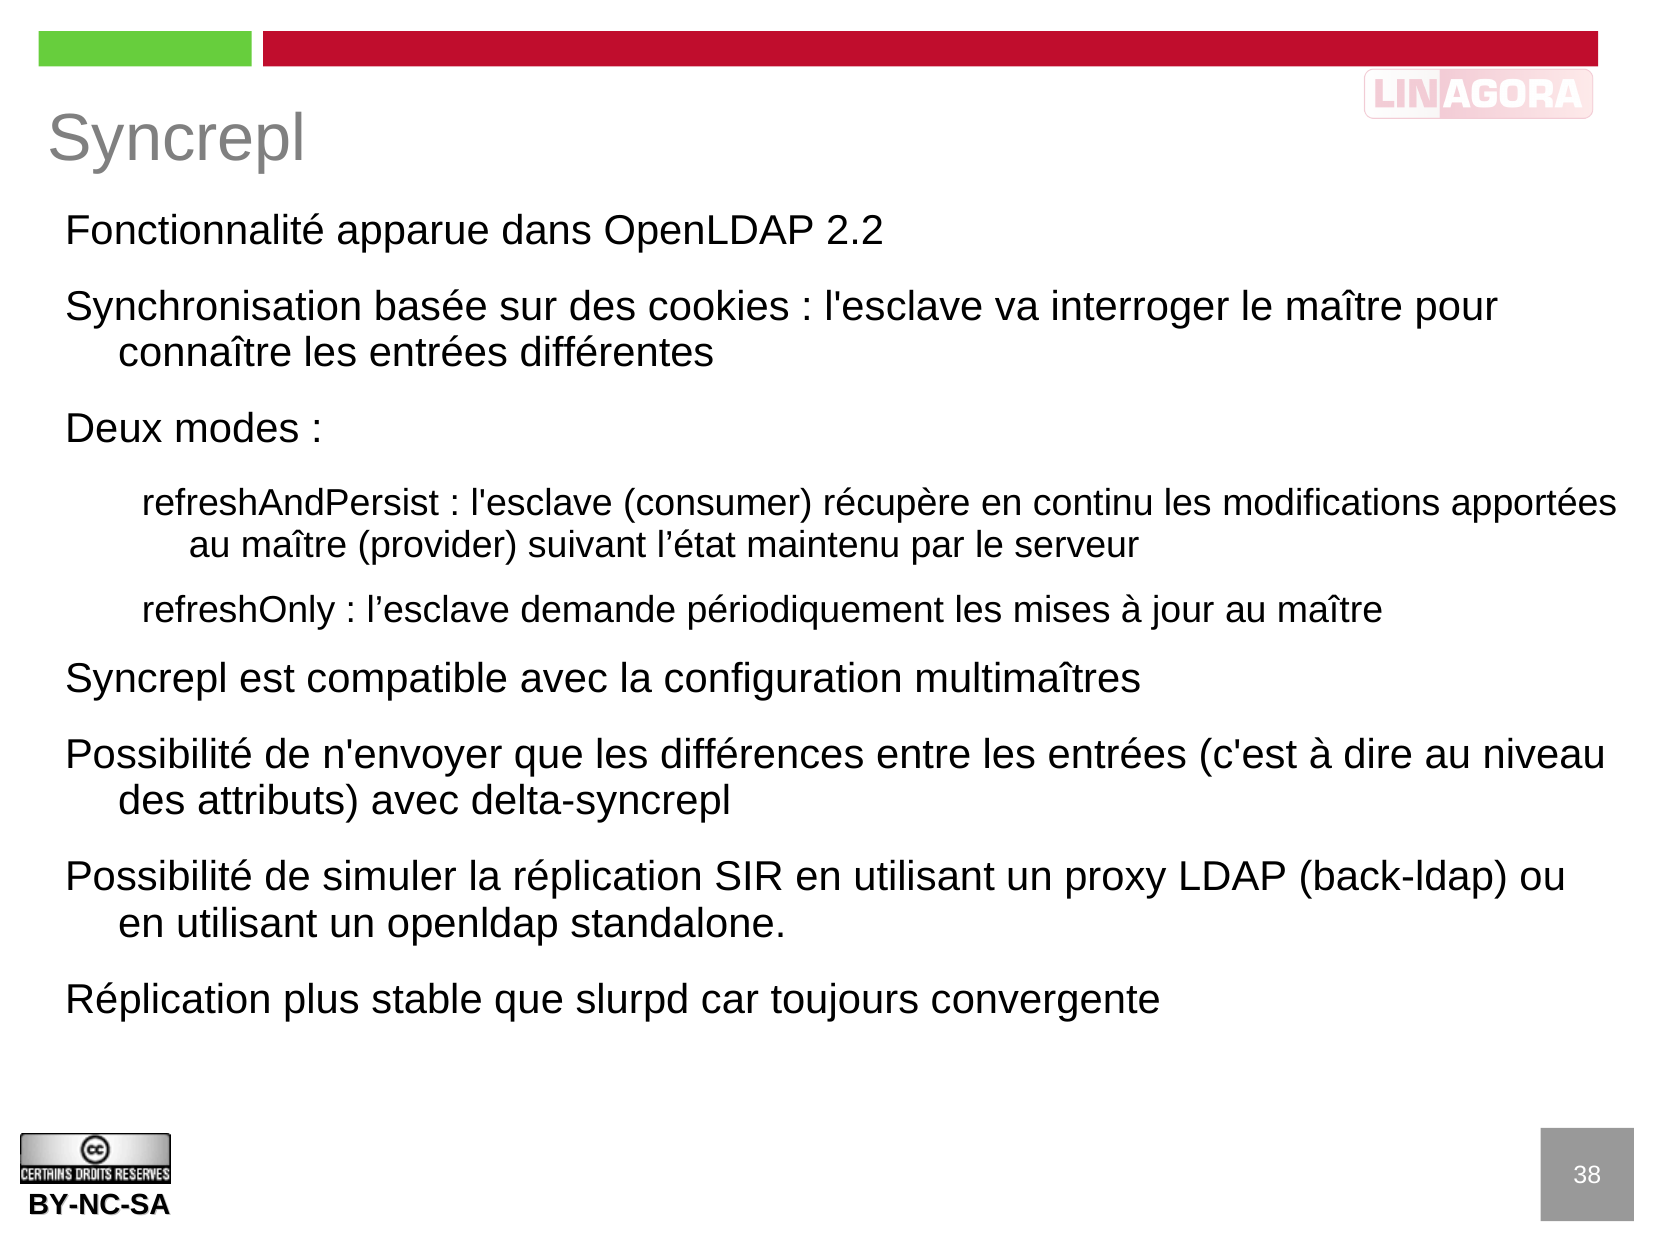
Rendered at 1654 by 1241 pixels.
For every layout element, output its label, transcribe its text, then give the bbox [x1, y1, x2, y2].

picture [20, 1133, 171, 1184]
list Fonctionnalité apparue dans OpenLDAP 2.2 Synchronisation basée sur des cookies : l'esclave va interroger le maître pour connaître les entrées différentes Deux modes : refreshAndPersist : l'esclave (consumer) récupère en continu les modifications apportées au maître (provider) suivant l’état maintenu par le serveur refreshOnly : l’esclave demande périodiquement les mises à jour au maître Syncrepl est compatible avec la configuration multimaîtres Possibilité de n'envoyer que les différences entre les entrées (c'est à dire au niveau des attributs) avec delta-syncrepl Possibilité de simuler la réplication SIR en utilisant un proxy LDAP (back-ldap) ou en utilisant un openldap standalone. Réplication plus stable que slurpd car toujours convergente [47, 206, 1625, 1093]
title Syncrepl [47, 97, 1447, 178]
